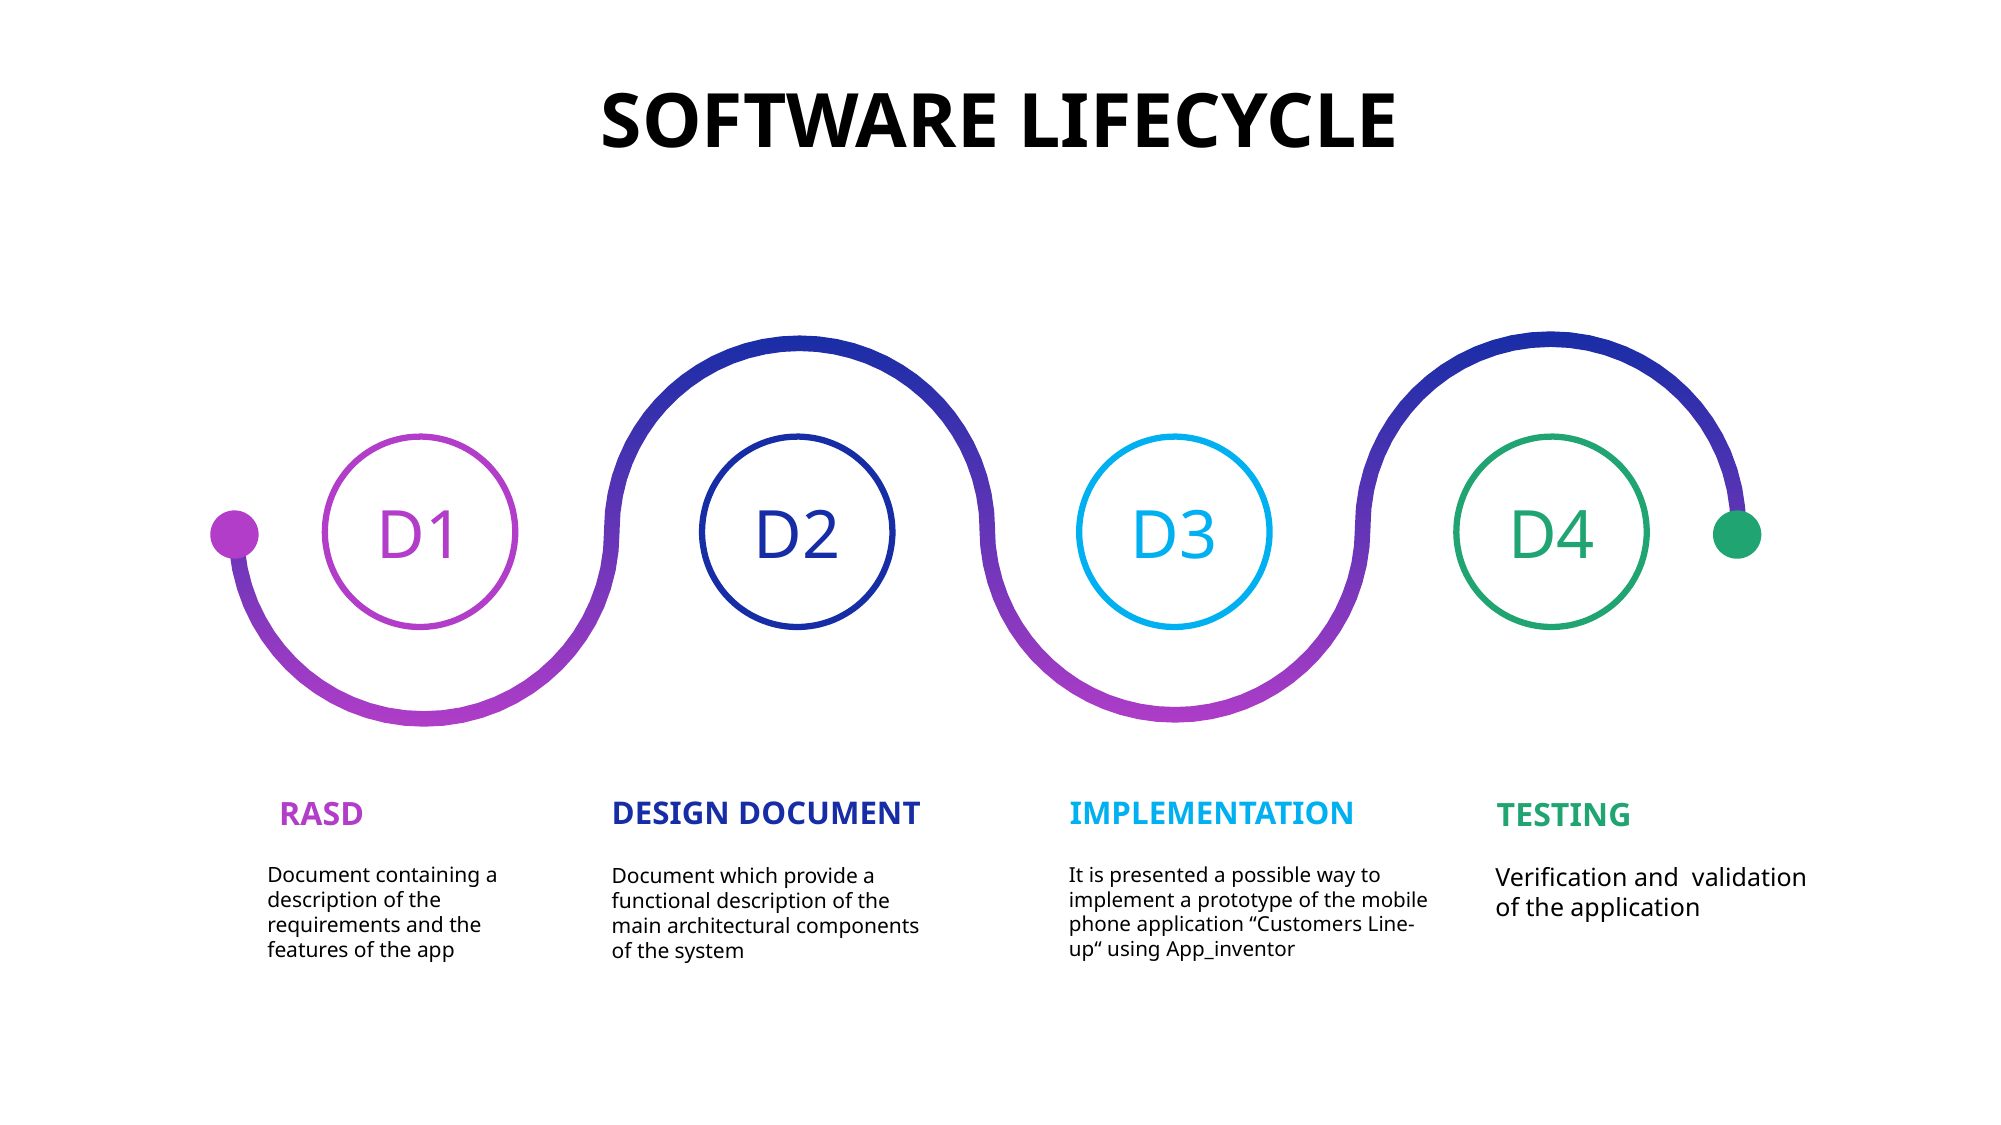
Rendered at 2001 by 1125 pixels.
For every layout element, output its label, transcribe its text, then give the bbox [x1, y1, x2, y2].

list Verification and validation of the application [1480, 853, 1831, 970]
list RASD [264, 790, 559, 840]
list IMPLEMENTATION [1054, 790, 1407, 840]
text_box D4 [1456, 436, 1647, 627]
text_box D1 [324, 436, 516, 627]
text_box D2 [702, 436, 893, 627]
list DESIGN DOCUMENT [596, 790, 1039, 840]
list TESTING [1481, 790, 1777, 841]
list It is presented a possible way to implement a prototype of the mobile phone application “Customers Line-up“ using App_inventor [1054, 853, 1457, 970]
title SOFTWARE LIFECYCLE [37, 75, 1963, 179]
list Document containing a description of the requirements and the features of the app [252, 853, 582, 970]
text_box D3 [1079, 436, 1270, 627]
list Document which provide a functional description of the main architectural components of the system [596, 854, 946, 971]
text_box [216, 331, 1756, 727]
